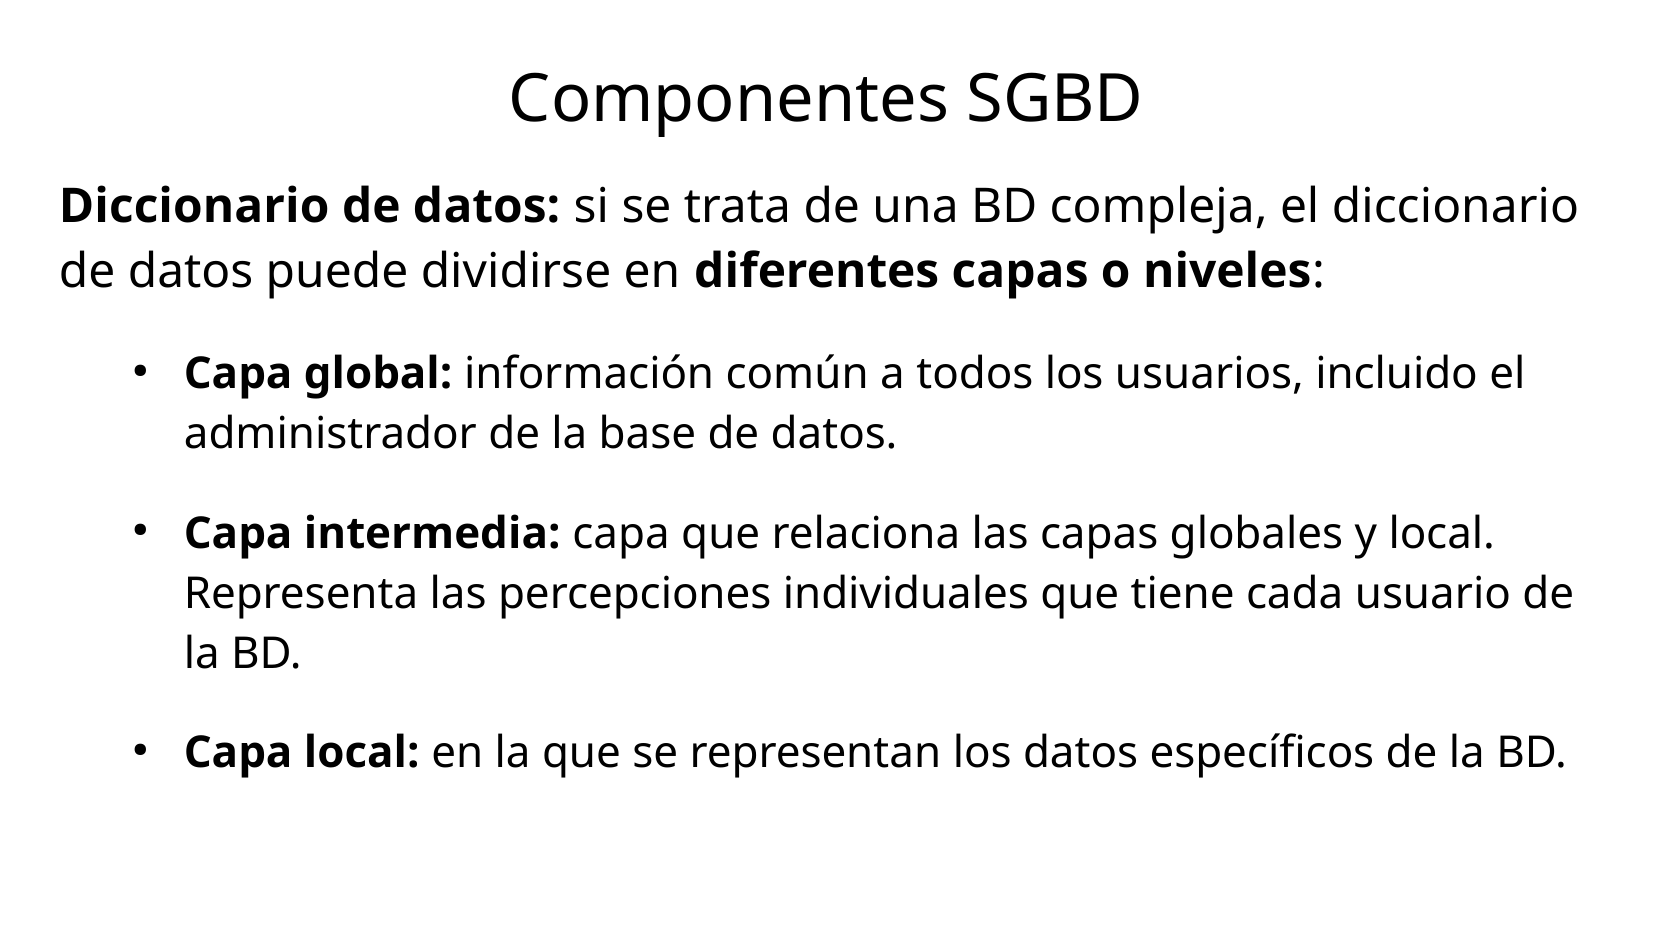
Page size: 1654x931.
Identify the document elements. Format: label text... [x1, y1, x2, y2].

title Componentes SGBD [82, 37, 1571, 154]
list Diccionario de datos: si se trata de una BD compleja, el diccionario de datos puede dividirse en diferentes capas o niveles: Capa global: información común a todos los usuarios, incluido el administrador de la base de datos. Capa intermedia: capa que relaciona las capas globales y local. Representa las percepciones individuales que tiene cada usuario de la BD. Capa local: en la que se representan los datos específicos de la BD. [59, 171, 1583, 821]
